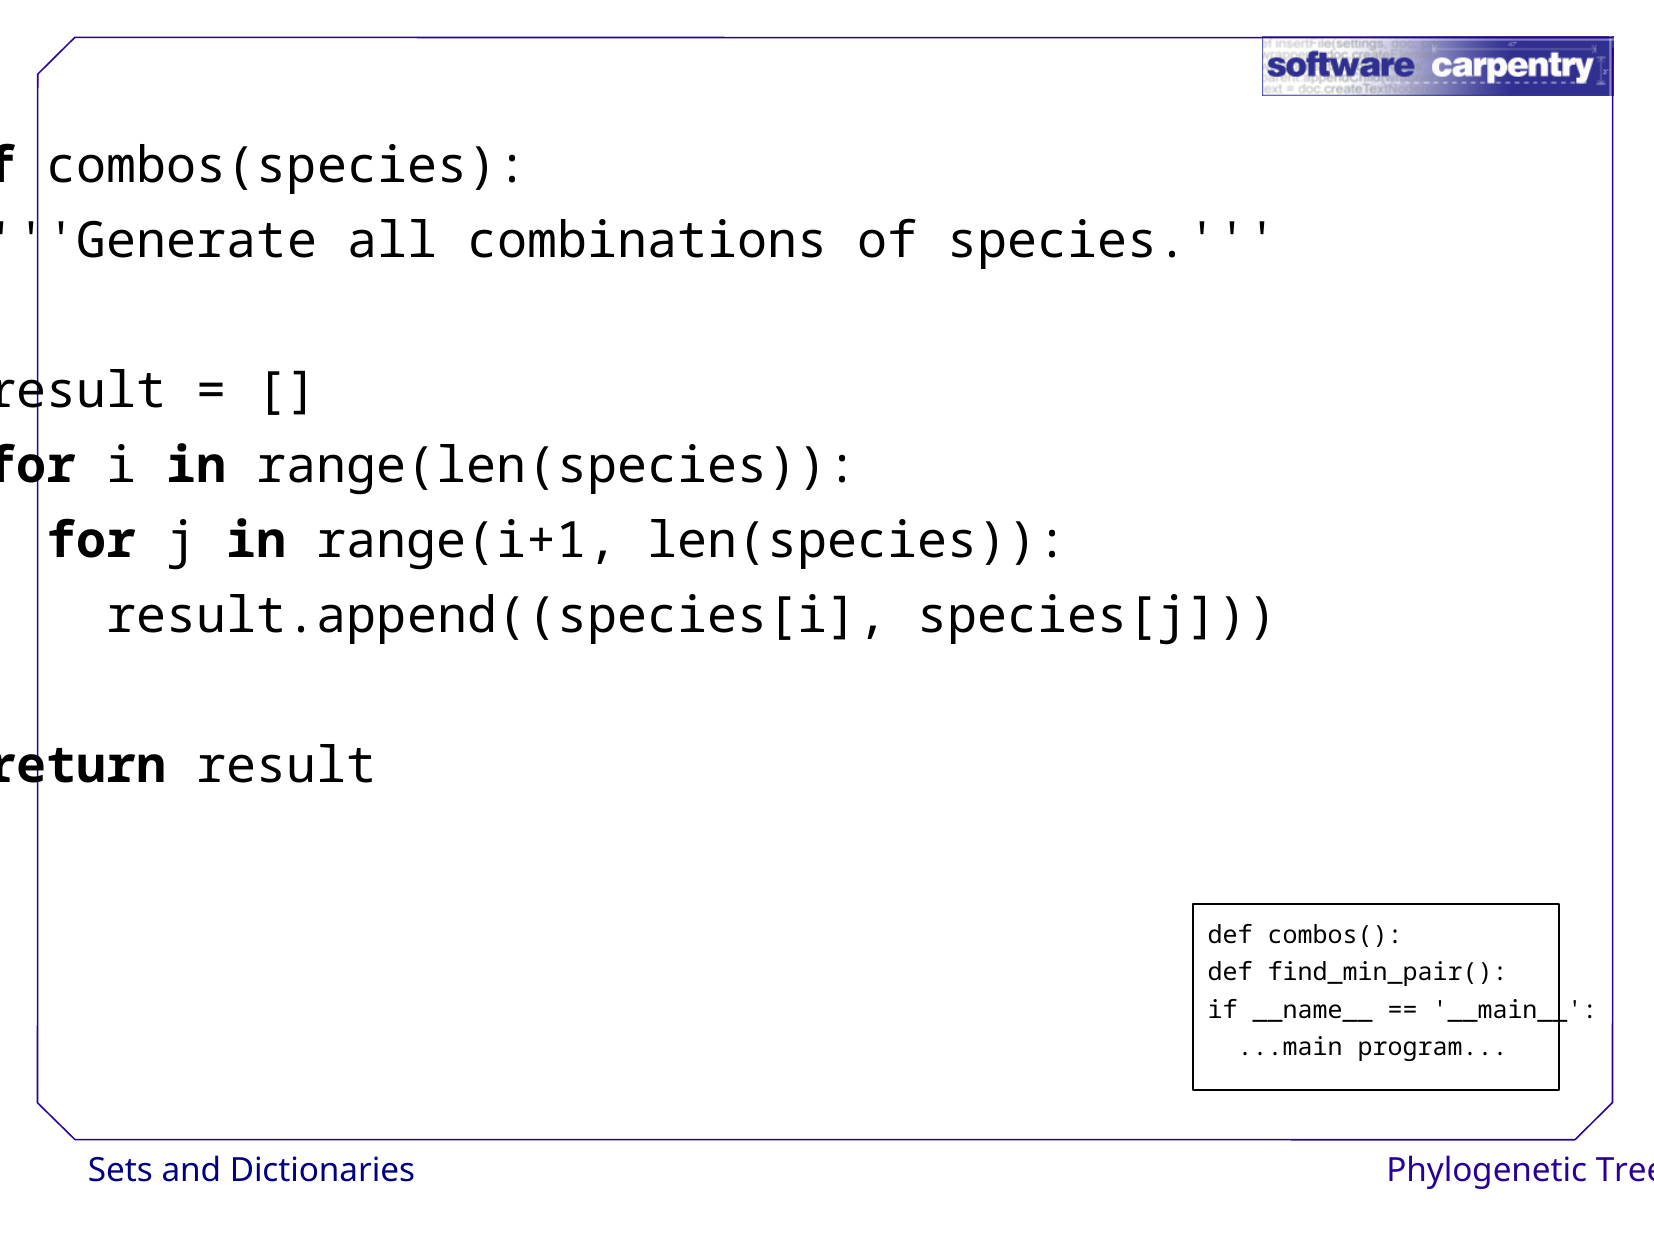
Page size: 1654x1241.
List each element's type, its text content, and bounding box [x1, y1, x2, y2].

text_box def combos(species): '''Generate all combinations of species.''' result = [] for i in range(len(species)): for j in range(i+1, len(species)): result.append((species[i], species[j])) return result [0, 109, 1442, 801]
picture [1262, 36, 1614, 96]
text_box def combos(): def find_min_pair(): if __name__ == '__main__': ...main program... [1192, 903, 1560, 1091]
